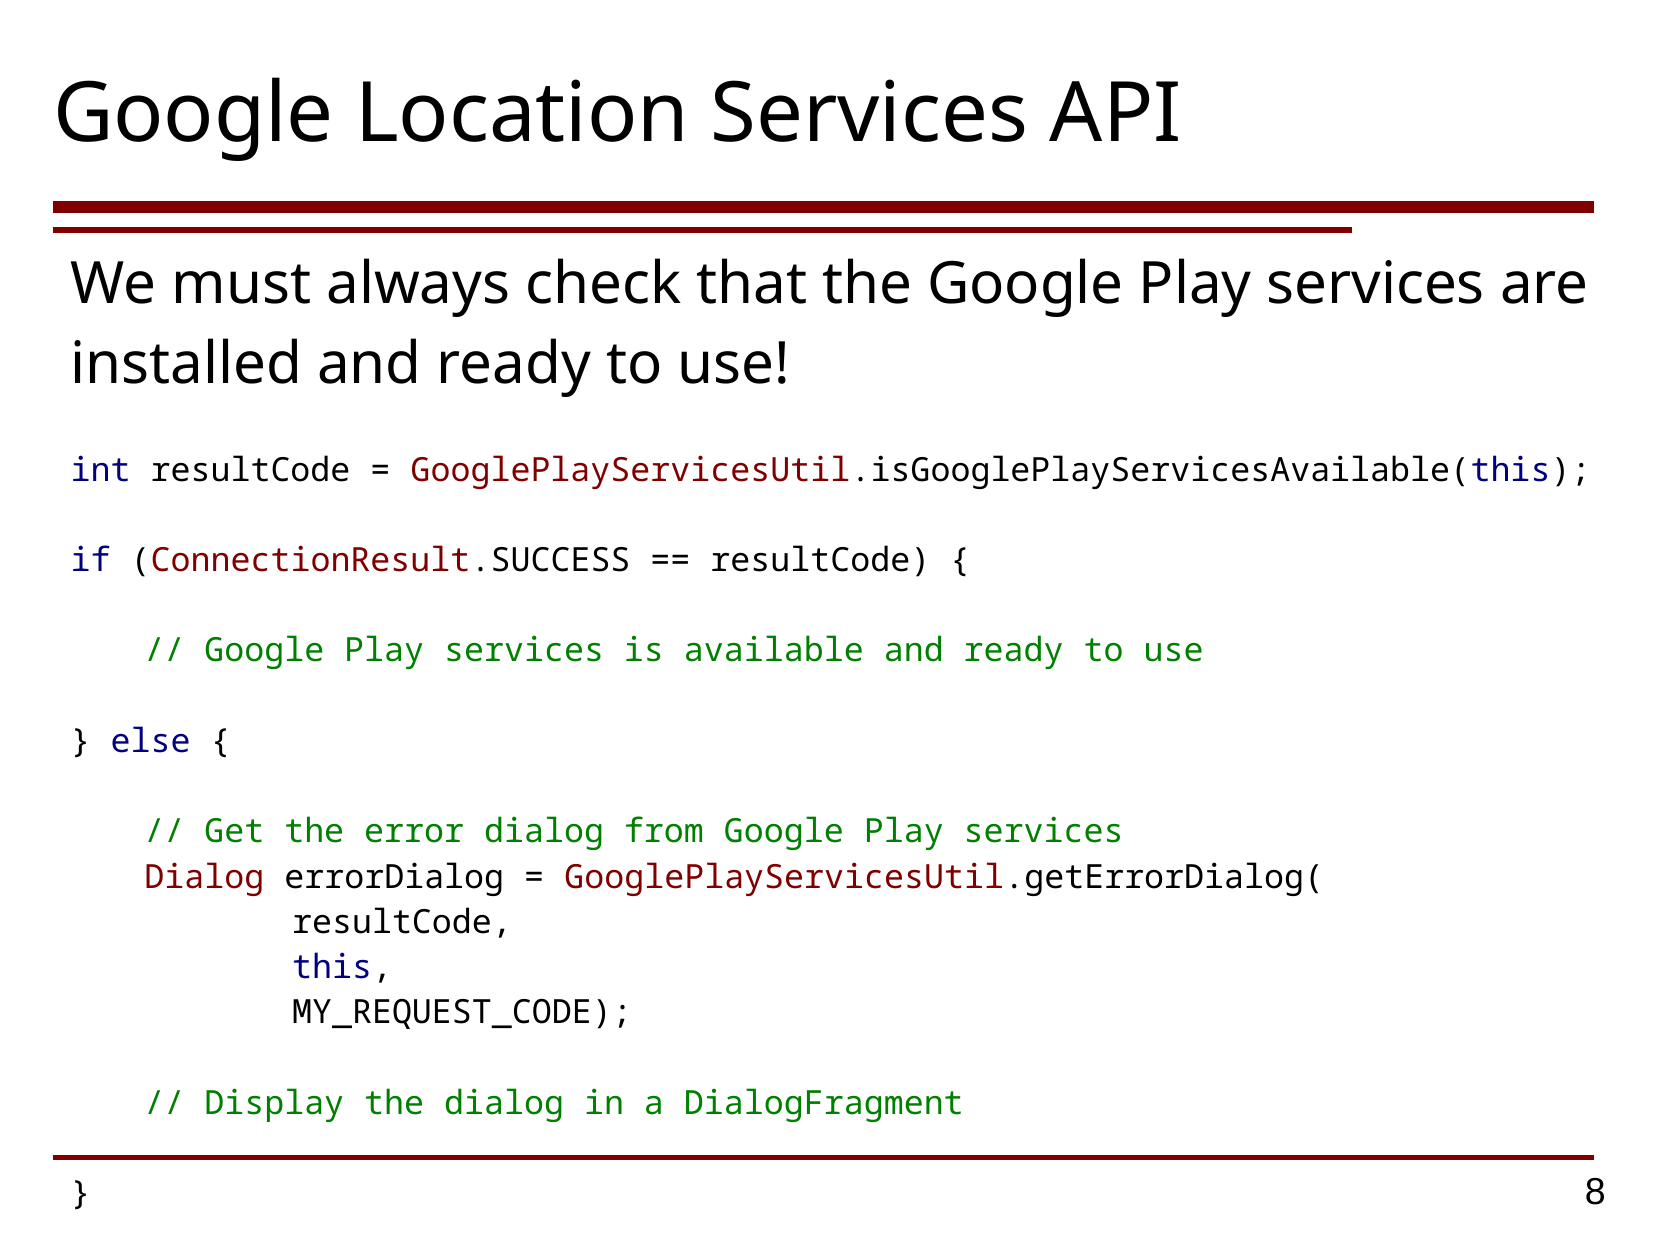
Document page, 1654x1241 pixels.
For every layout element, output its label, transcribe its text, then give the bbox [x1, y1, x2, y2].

text_box We must always check that the Google Play services are installed and ready to use! int resultCode = GooglePlayServicesUtil.isGooglePlayServicesAvailable(this); if (ConnectionResult.SUCCESS == resultCode) { // Google Play services is available and ready to use } else { // Get the error dialog from Google Play services Dialog errorDialog = GooglePlayServicesUtil.getErrorDialog( resultCode, this, MY_REQUEST_CODE); // Display the dialog in a DialogFragment } [55, 234, 1605, 1153]
text_box <número> [35, 1163, 1654, 1221]
subtitle Google Location Services API [53, 48, 1542, 172]
